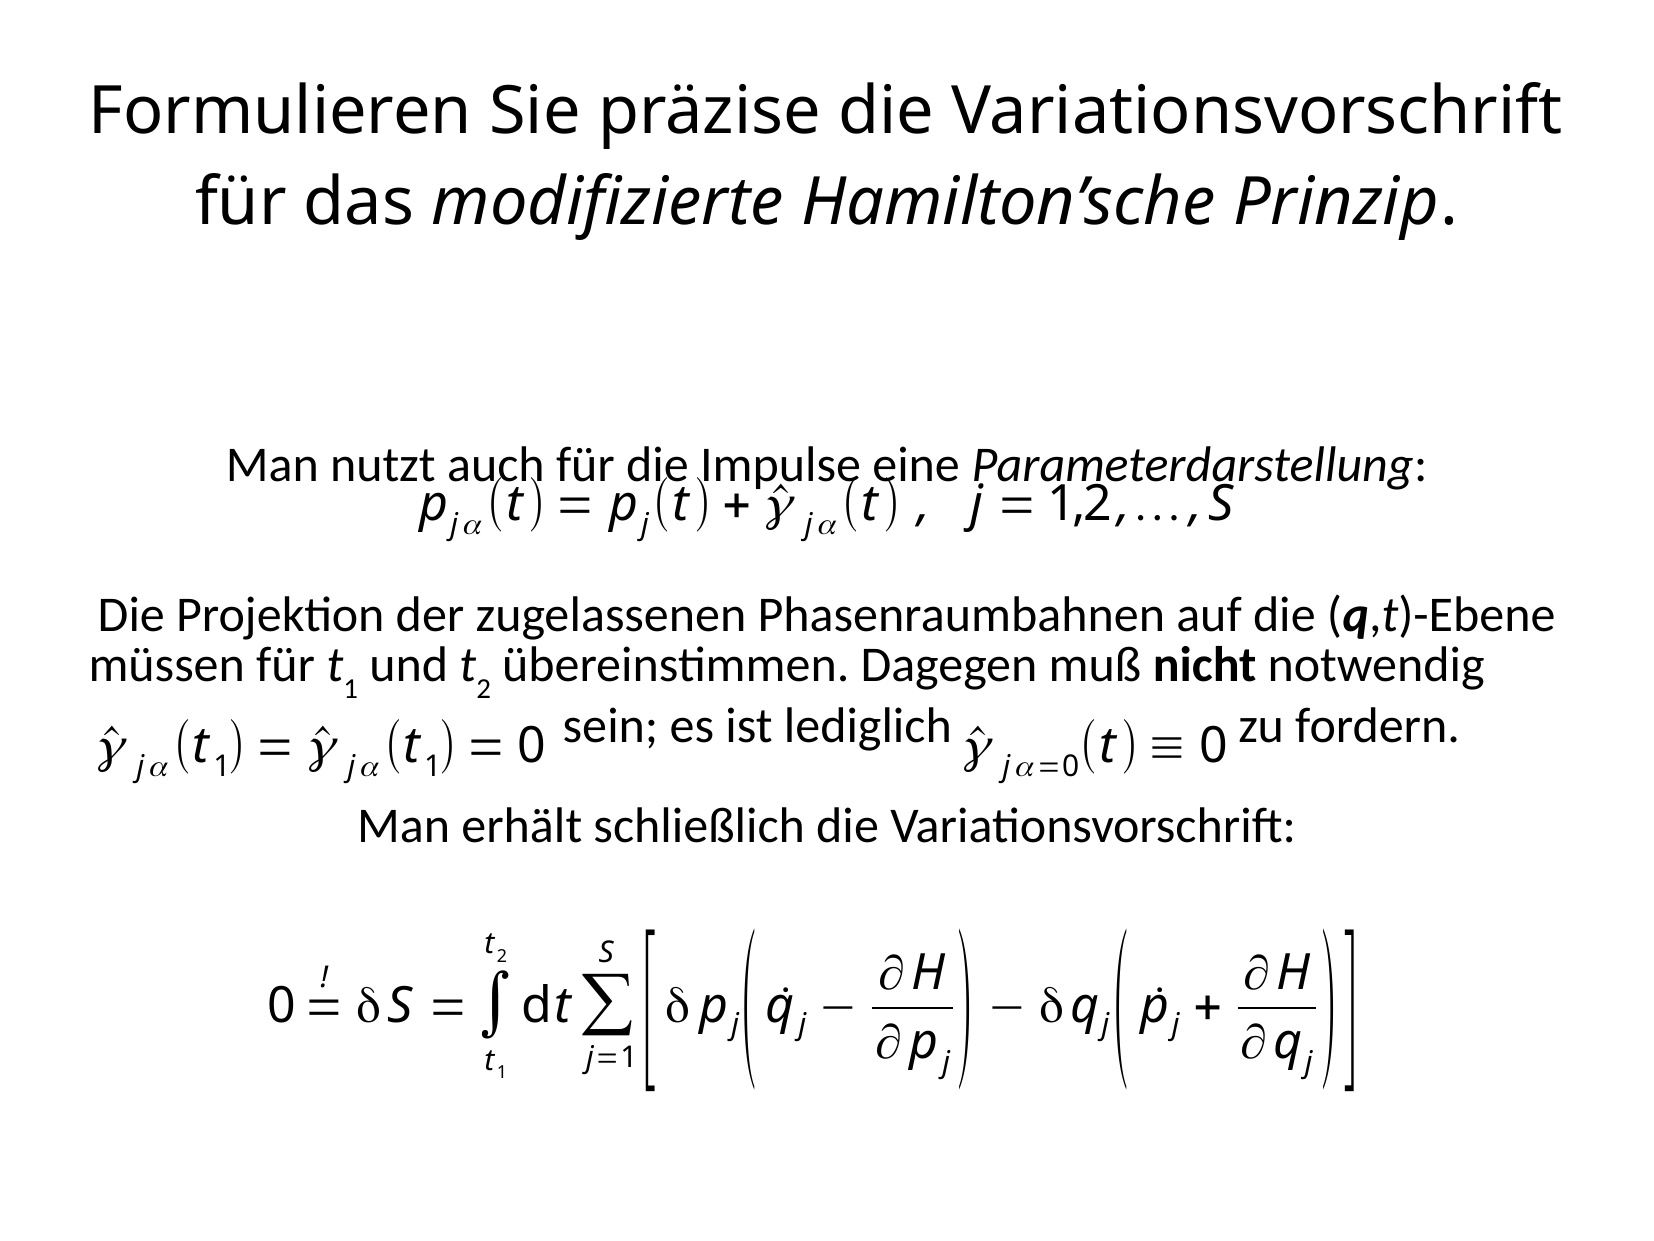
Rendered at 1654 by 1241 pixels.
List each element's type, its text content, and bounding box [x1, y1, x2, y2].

title Formulieren Sie präzise die Variationsvorschrift für das modifizierte Hamilton’sche Prinzip. [82, 49, 1571, 257]
chart [954, 715, 1231, 785]
chart [88, 715, 550, 785]
subtitle Man nutzt auch für die Impulse eine Parameterdarstellung: Die Projektion der zugelassenen Phasenraumbahnen auf die (q,t)-Ebene müssen für t1 und t2 übereinstimmen. Dagegen muß nicht notwendig sein; es ist lediglich zu fordern. Man erhält schließlich die Variationsvorschrift: [82, 290, 1571, 1010]
chart [260, 925, 1369, 1095]
chart [409, 473, 1244, 543]
